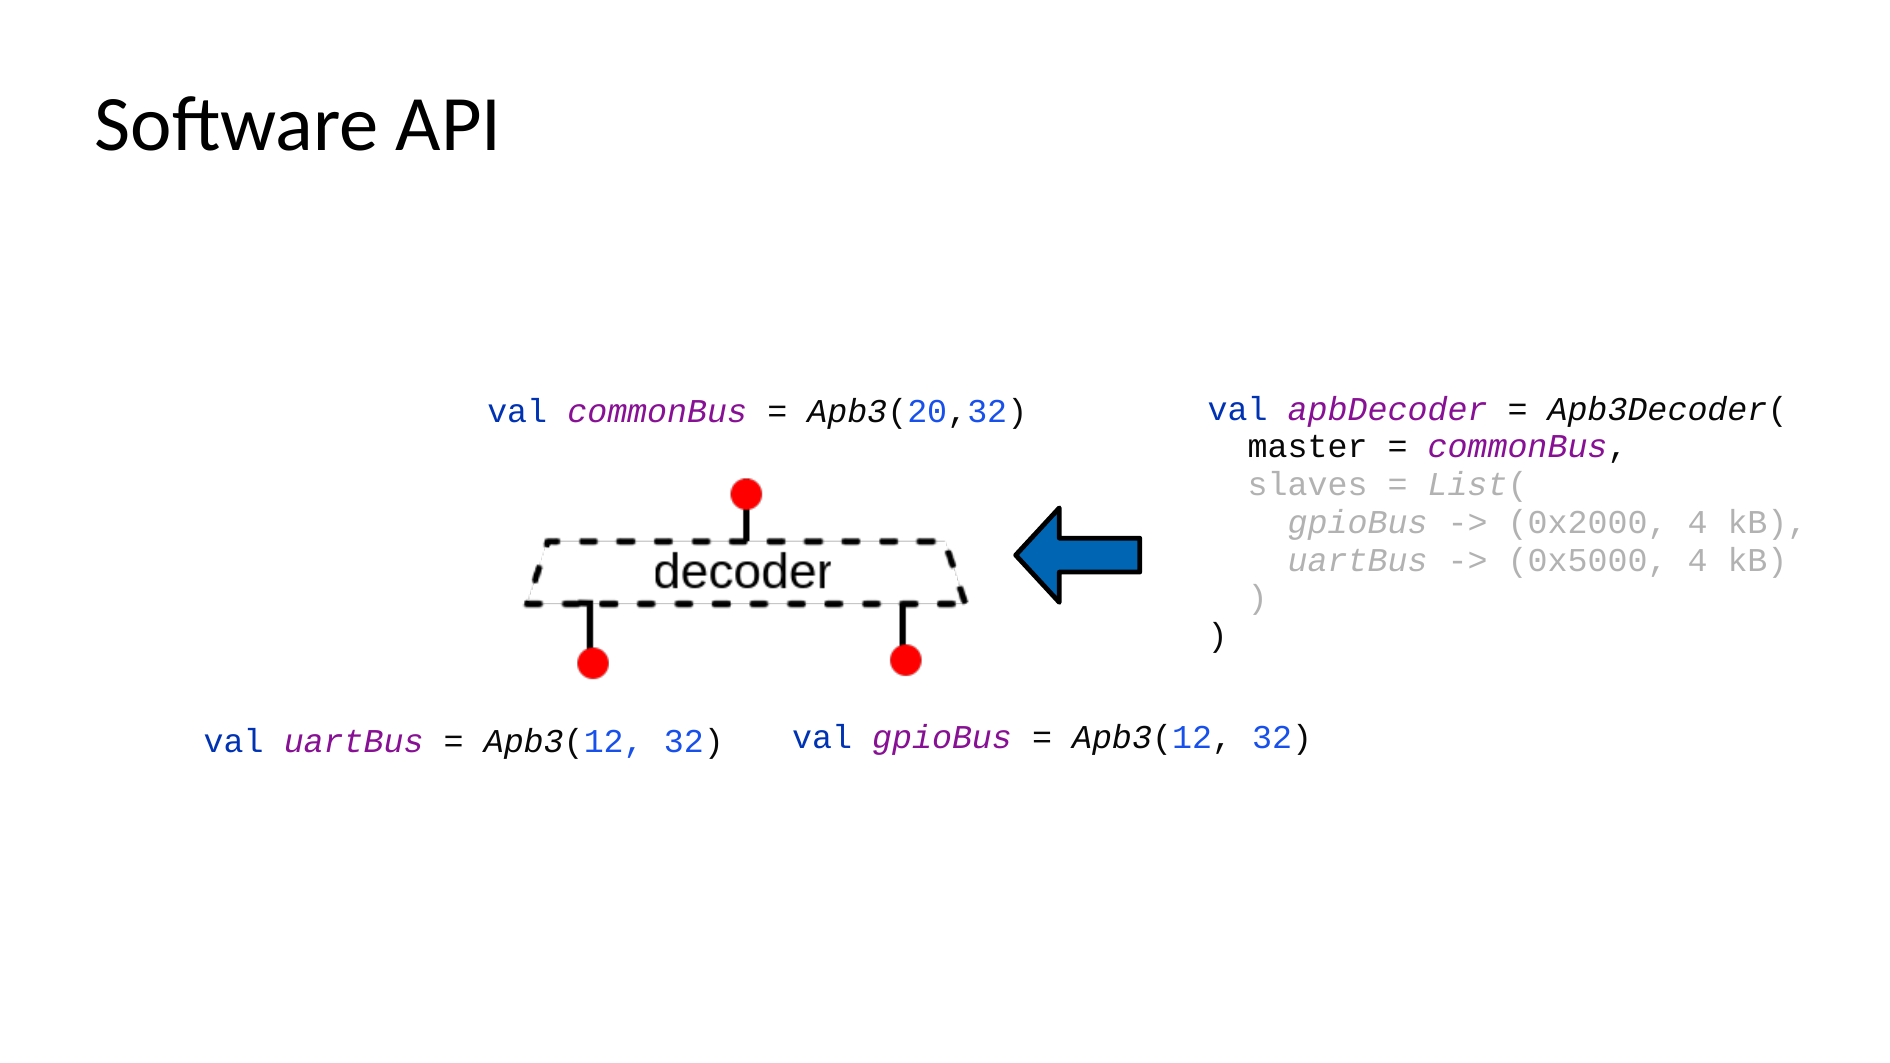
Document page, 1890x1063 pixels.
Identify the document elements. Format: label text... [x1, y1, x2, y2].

picture [462, 413, 1075, 745]
text_box val uartBus = Apb3(12, 32) [188, 680, 806, 922]
text_box val apbDecoder = Apb3Decoder( master = commonBus, slaves = List( gpioBus -> (0x2000, 4 kB), uartBus -> (0x5000, 4 kB) ) ) [1192, 385, 1843, 674]
text_box val commonBus = Apb3(20,32) [472, 387, 1196, 591]
text_box val gpioBus = Apb3(12, 32) [806, 713, 1394, 917]
text_box [1075, 538, 1140, 573]
title Software API [94, 42, 1796, 220]
